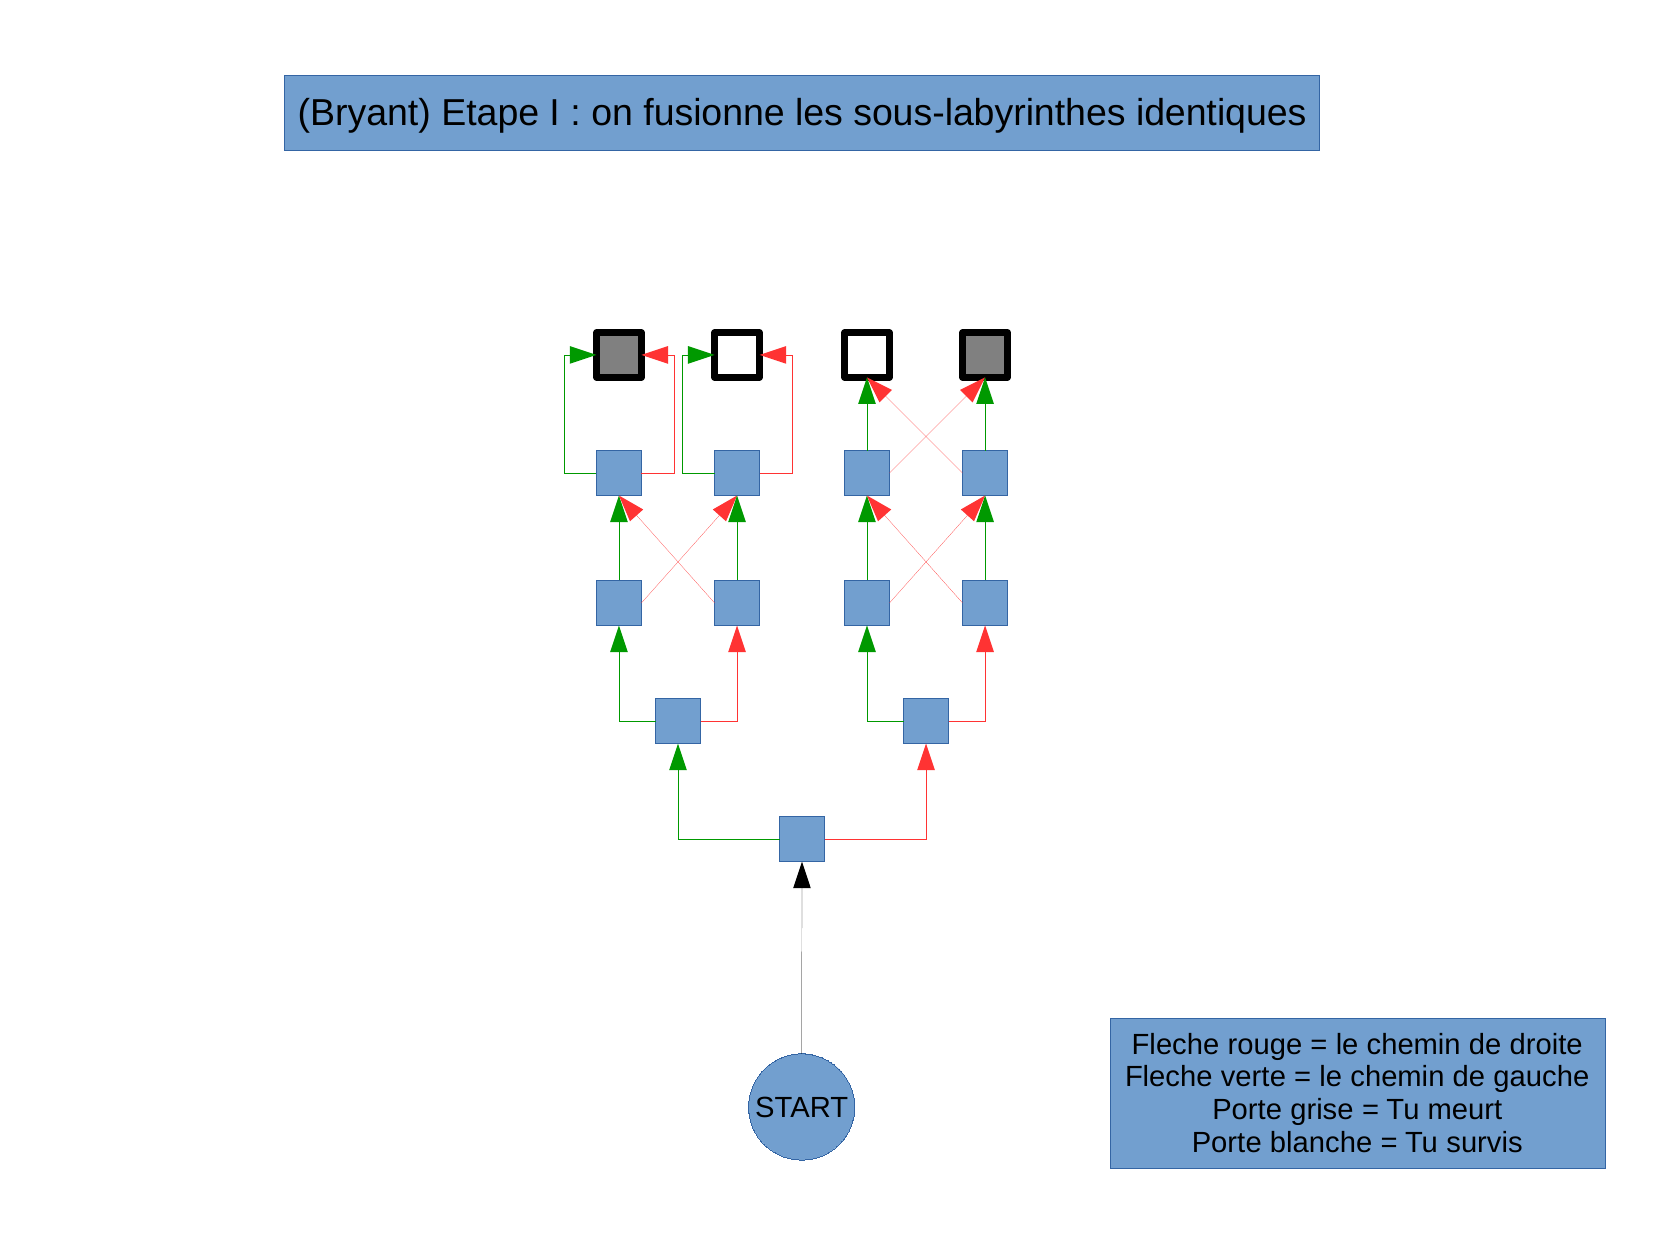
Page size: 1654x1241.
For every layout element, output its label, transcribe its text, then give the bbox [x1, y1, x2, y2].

text_box [903, 698, 949, 744]
text_box [844, 332, 890, 378]
text_box [714, 450, 760, 496]
text_box (Bryant) Etape I : on fusionne les sous-labyrinthes identiques [284, 75, 1320, 151]
text_box [844, 450, 890, 496]
text_box [655, 698, 701, 744]
text_box [596, 580, 642, 626]
text_box Fleche rouge = le chemin de droite Fleche verte = le chemin de gauche Porte grise = Tu meurt Porte blanche = Tu survis [1110, 1018, 1606, 1169]
text_box [714, 332, 760, 378]
text_box [596, 332, 642, 378]
text_box [962, 450, 1008, 496]
text_box [596, 450, 642, 496]
text_box [779, 816, 825, 862]
text_box [962, 580, 1008, 626]
text_box [844, 580, 890, 626]
text_box [962, 332, 1008, 378]
text_box START [748, 1053, 855, 1161]
text_box [714, 580, 760, 626]
